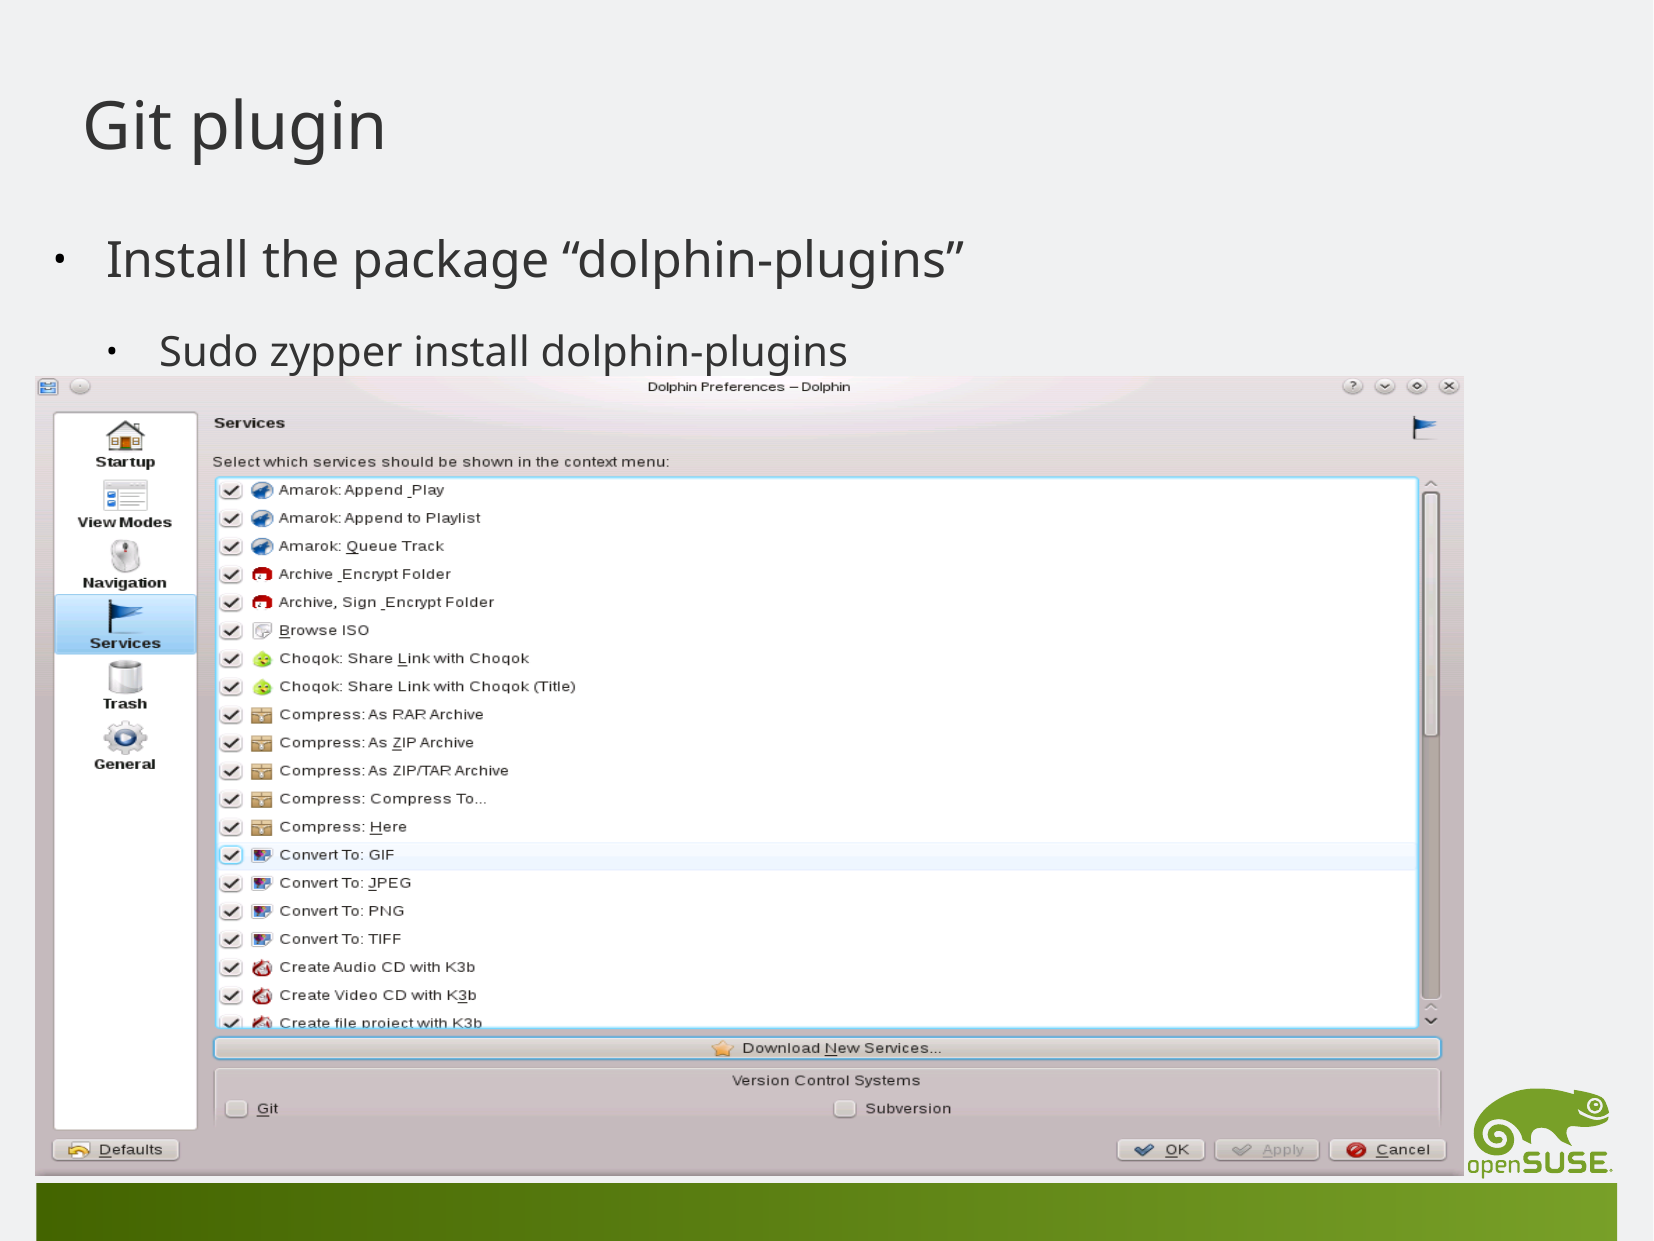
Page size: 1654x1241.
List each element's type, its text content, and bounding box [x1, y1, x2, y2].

title Git plugin [82, 49, 1571, 198]
list Install the package “dolphin-plugins” Sudo zypper install dolphin-plugins [35, 224, 1524, 1043]
picture [0, 0, 1654, 1241]
